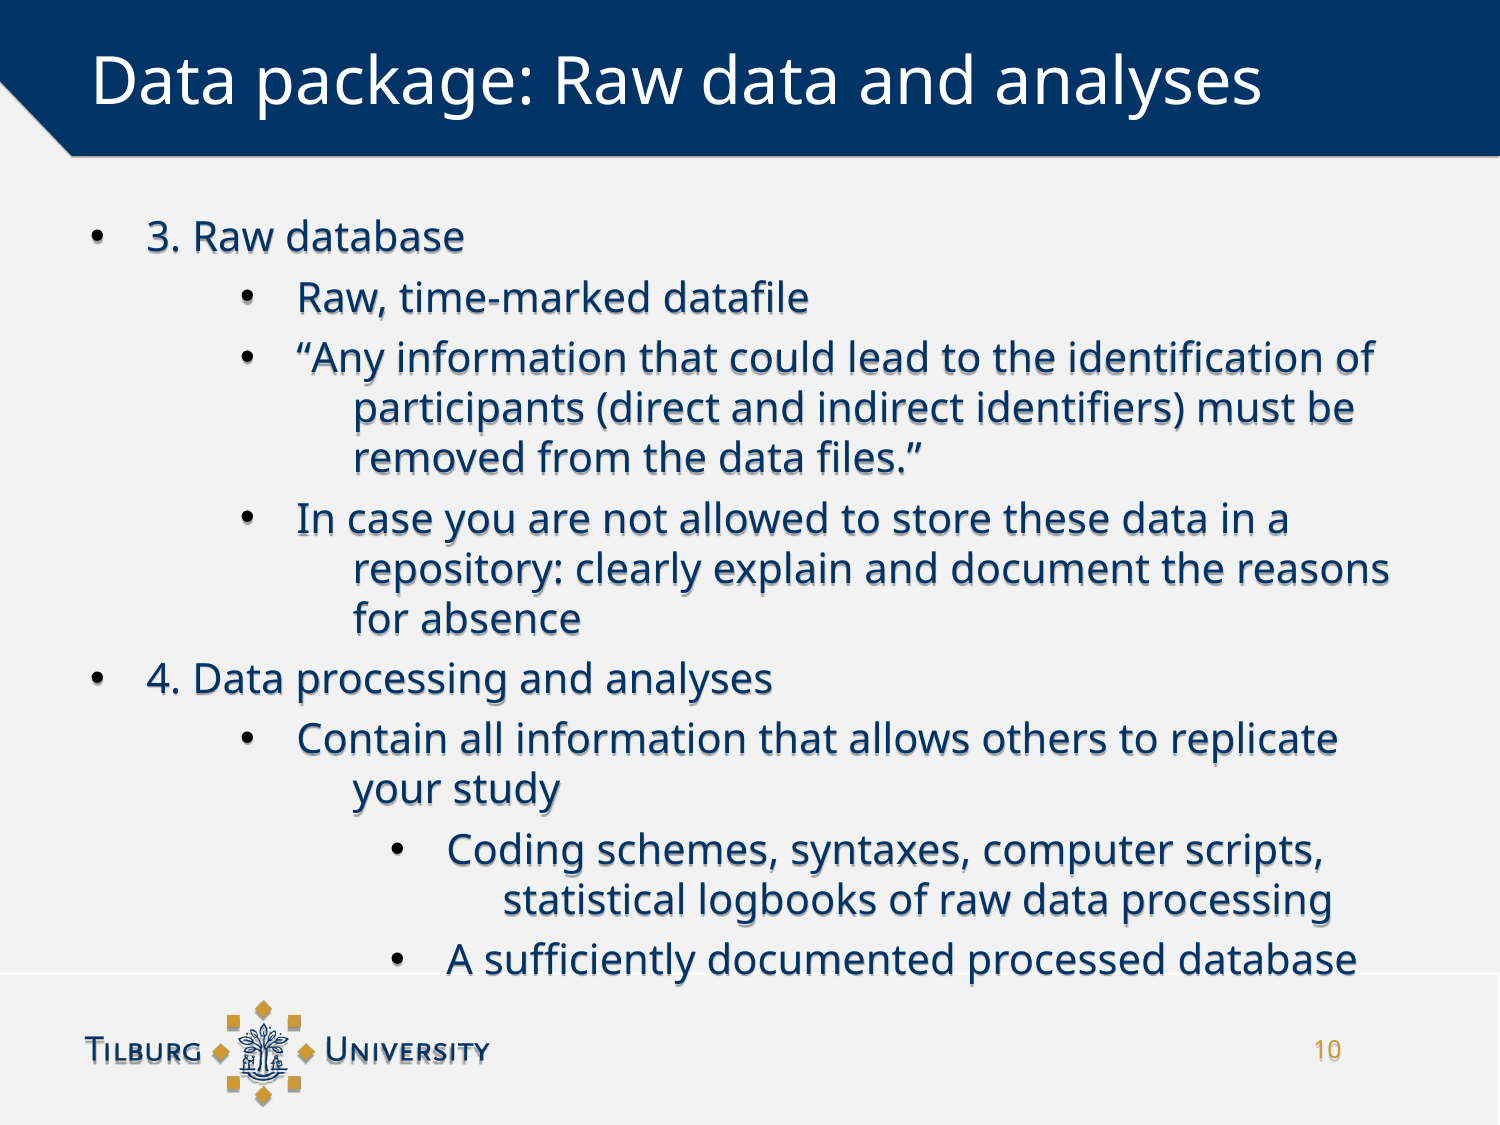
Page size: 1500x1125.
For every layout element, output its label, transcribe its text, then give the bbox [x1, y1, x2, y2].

text_box 3. Raw database Raw, time-marked datafile “Any information that could lead to the identification of participants (direct and indirect identifiers) must be removed from the data files.” In case you are not allowed to store these data in a repository: clearly explain and document the reasons for absence 4. Data processing and analyses Contain all information that allows others to replicate your study Coding schemes, syntaxes, computer scripts, statistical logbooks of raw data processing A sufficiently documented processed database [75, 202, 1426, 971]
title Data package: Raw data and analyses [75, 0, 1426, 156]
text_box [1298, 1026, 1426, 1087]
